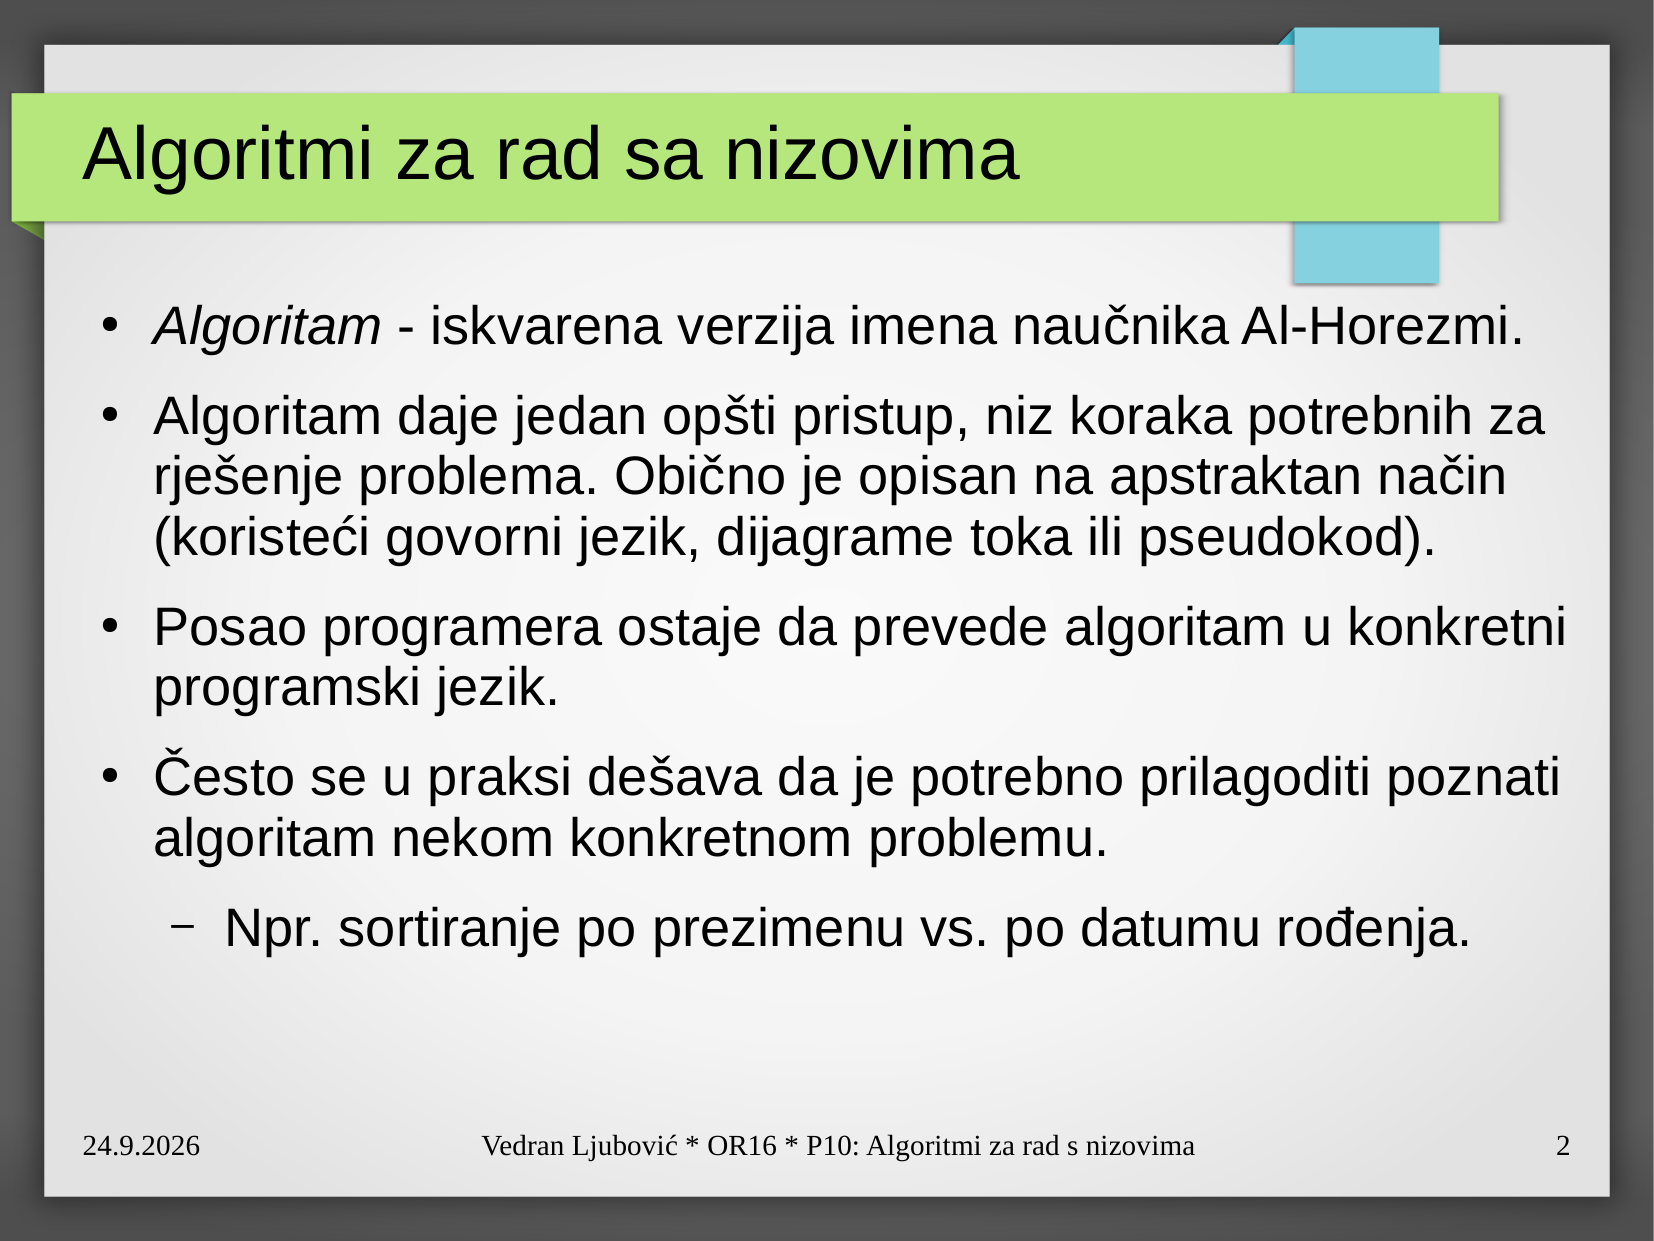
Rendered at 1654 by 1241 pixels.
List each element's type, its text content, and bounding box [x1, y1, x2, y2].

title Algoritmi za rad sa nizovima [82, 94, 1264, 213]
list Algoritam - iskvarena verzija imena naučnika Al-Horezmi. Algoritam daje jedan opšti pristup, niz koraka potrebnih za rješenje problema. Obično je opisan na apstraktan način (koristeći govorni jezik, dijagrame toka ili pseudokod). Posao programera ostaje da prevede algoritam u konkretni programski jezik. Često se u praksi dešava da je potrebno prilagoditi poznati algoritam nekom konkretnom problemu. Npr. sortiranje po prezimenu vs. po datumu rođenja. [82, 295, 1571, 1015]
picture [0, 0, 1654, 1241]
